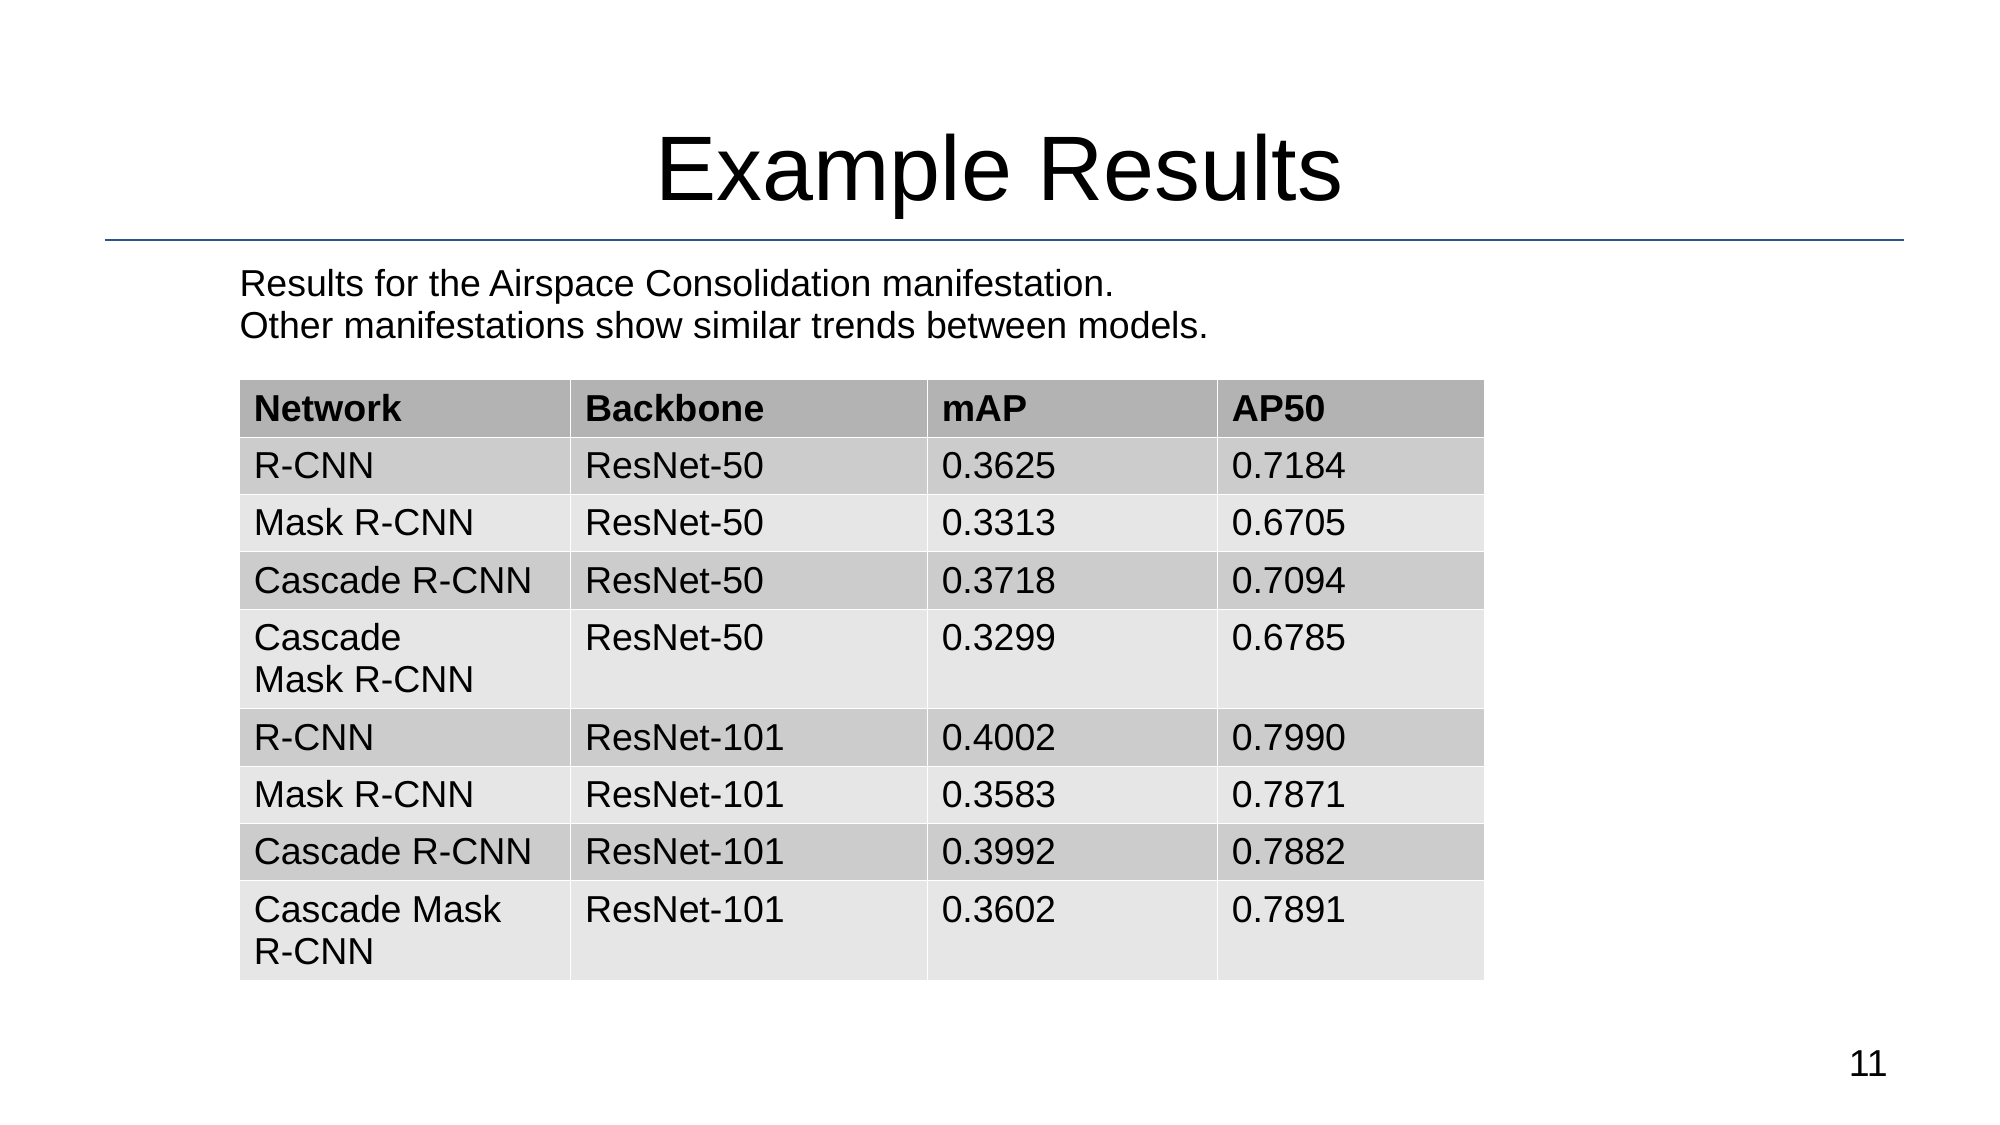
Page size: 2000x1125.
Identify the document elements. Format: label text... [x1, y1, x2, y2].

table_cell ResNet-50 [571, 610, 927, 708]
table_cell Cascade Mask R-CNN [240, 881, 570, 980]
table_cell 0.7891 [1218, 881, 1484, 980]
table_cell 0.3625 [928, 438, 1217, 494]
table_cell ResNet-101 [571, 881, 927, 980]
table_cell 0.6705 [1218, 495, 1484, 551]
table_cell 0.3583 [928, 767, 1217, 823]
table_cell Cascade Mask R-CNN [240, 610, 570, 708]
table_cell R-CNN [240, 709, 570, 766]
table_cell ResNet-50 [571, 495, 927, 551]
table_cell 0.3313 [928, 495, 1217, 551]
table_header Network [240, 380, 570, 437]
table_cell 0.7094 [1218, 552, 1484, 609]
table_cell R-CNN [240, 438, 570, 494]
table_cell 0.7184 [1218, 438, 1484, 494]
table_cell ResNet-101 [571, 709, 927, 766]
table_cell ResNet-50 [571, 552, 927, 609]
table_cell 0.7871 [1218, 767, 1484, 823]
table_header mAP [928, 380, 1217, 437]
table_cell Cascade R-CNN [240, 552, 570, 609]
text_box Results for the Airspace Consolidation manifestation. Other manifestations show similar trends between models. [224, 254, 1500, 354]
table_cell 0.7882 [1218, 824, 1484, 880]
table_cell 0.6785 [1218, 610, 1484, 708]
table_cell 0.3718 [928, 552, 1217, 609]
table_cell ResNet-101 [571, 824, 927, 880]
table_cell 0.4002 [928, 709, 1217, 766]
table_cell 0.3992 [928, 824, 1217, 880]
table_cell 0.7990 [1218, 709, 1484, 766]
table_cell ResNet-50 [571, 438, 927, 494]
table_cell 0.3602 [928, 881, 1217, 980]
table_header AP50 [1218, 380, 1484, 437]
table_cell 0.3299 [928, 610, 1217, 708]
table_cell ResNet-101 [571, 767, 927, 823]
table_header Backbone [571, 380, 927, 437]
table_cell Mask R-CNN [240, 495, 570, 551]
table_cell Cascade R-CNN [240, 824, 570, 880]
title Example Results [137, 59, 1862, 278]
table_cell Mask R-CNN [240, 767, 570, 823]
